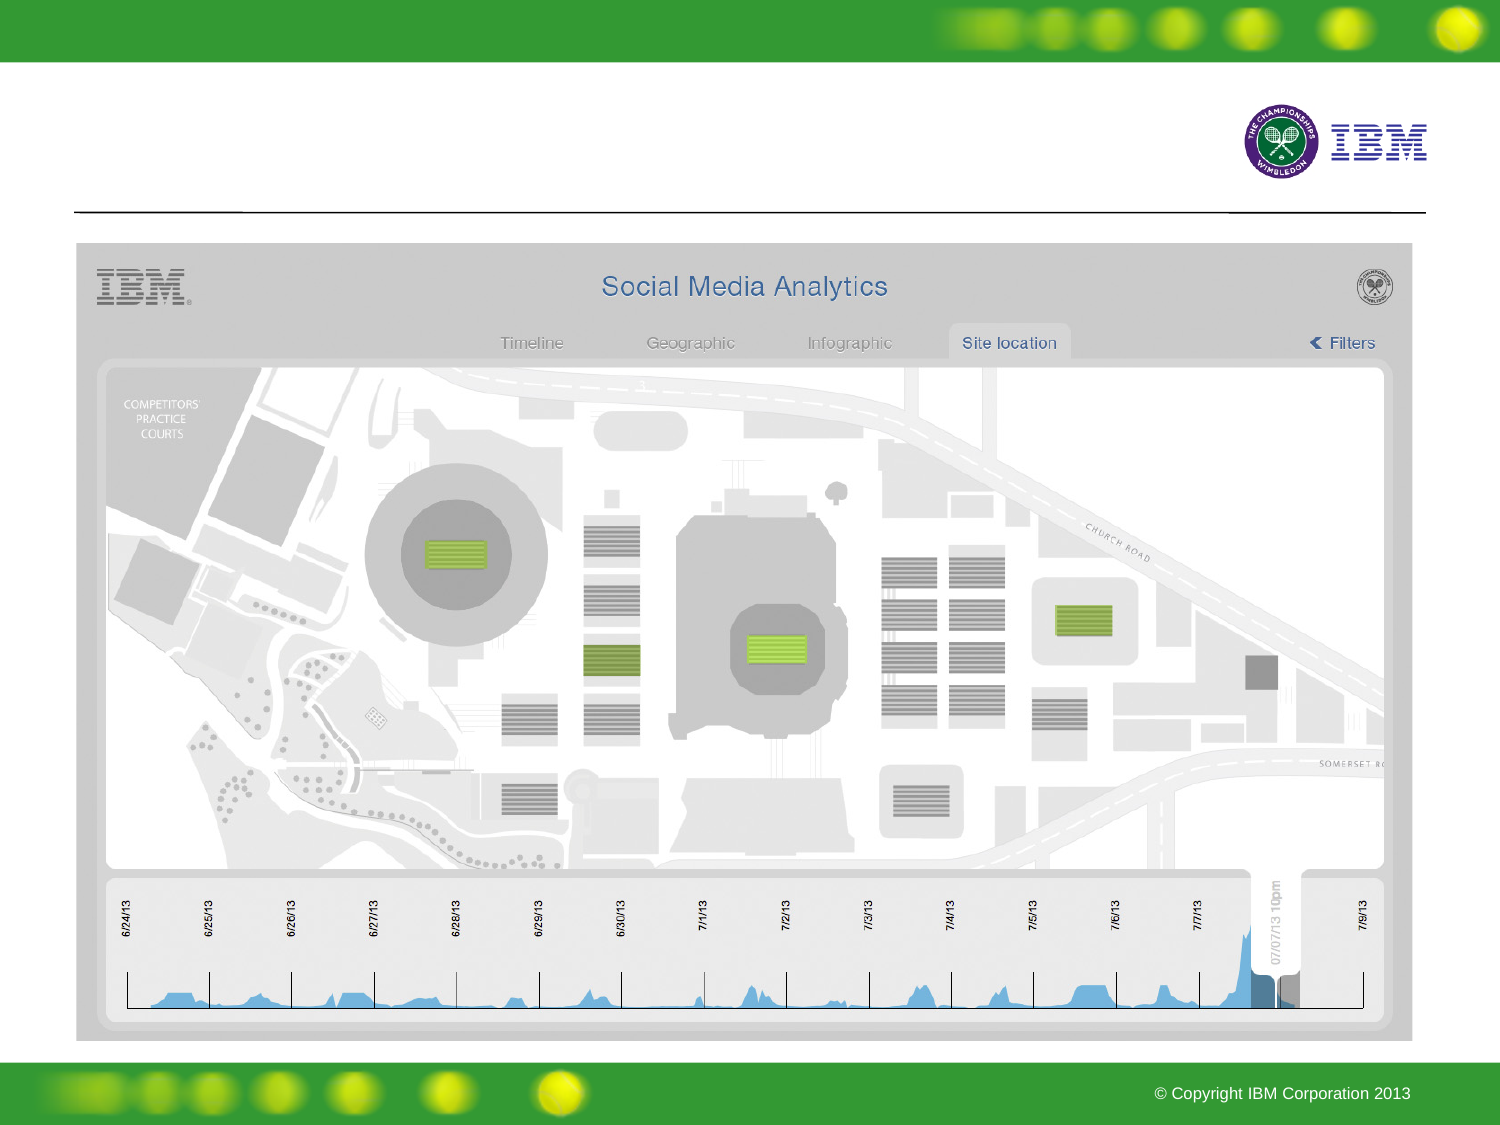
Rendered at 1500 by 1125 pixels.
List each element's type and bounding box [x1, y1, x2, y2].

picture [1243, 103, 1319, 179]
picture [5, 1068, 595, 1120]
text_box [746, 635, 808, 664]
picture [1326, 117, 1432, 165]
picture [903, 4, 1492, 55]
text_box [424, 540, 488, 569]
picture [76, 243, 1413, 1041]
text_box [583, 644, 641, 676]
text_box [1055, 605, 1113, 636]
